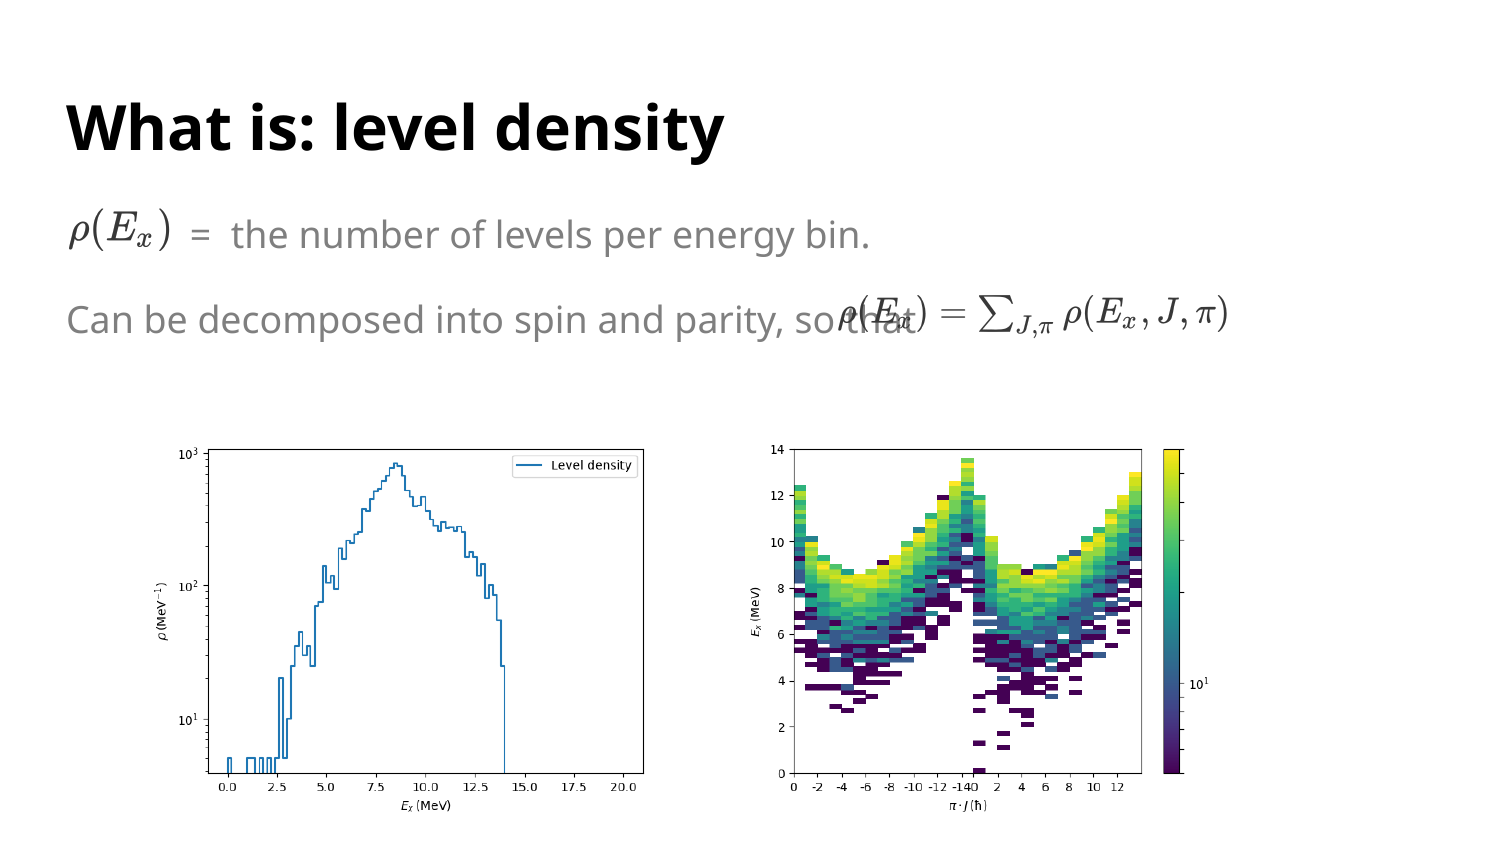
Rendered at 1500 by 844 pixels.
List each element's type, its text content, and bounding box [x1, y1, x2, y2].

list = the number of levels per energy bin. Can be decomposed into spin and parity, so that [51, 189, 1449, 374]
picture [723, 398, 1284, 819]
picture [137, 398, 699, 819]
title What is: level density [51, 72, 1449, 176]
picture [837, 293, 1230, 340]
picture [68, 206, 173, 254]
